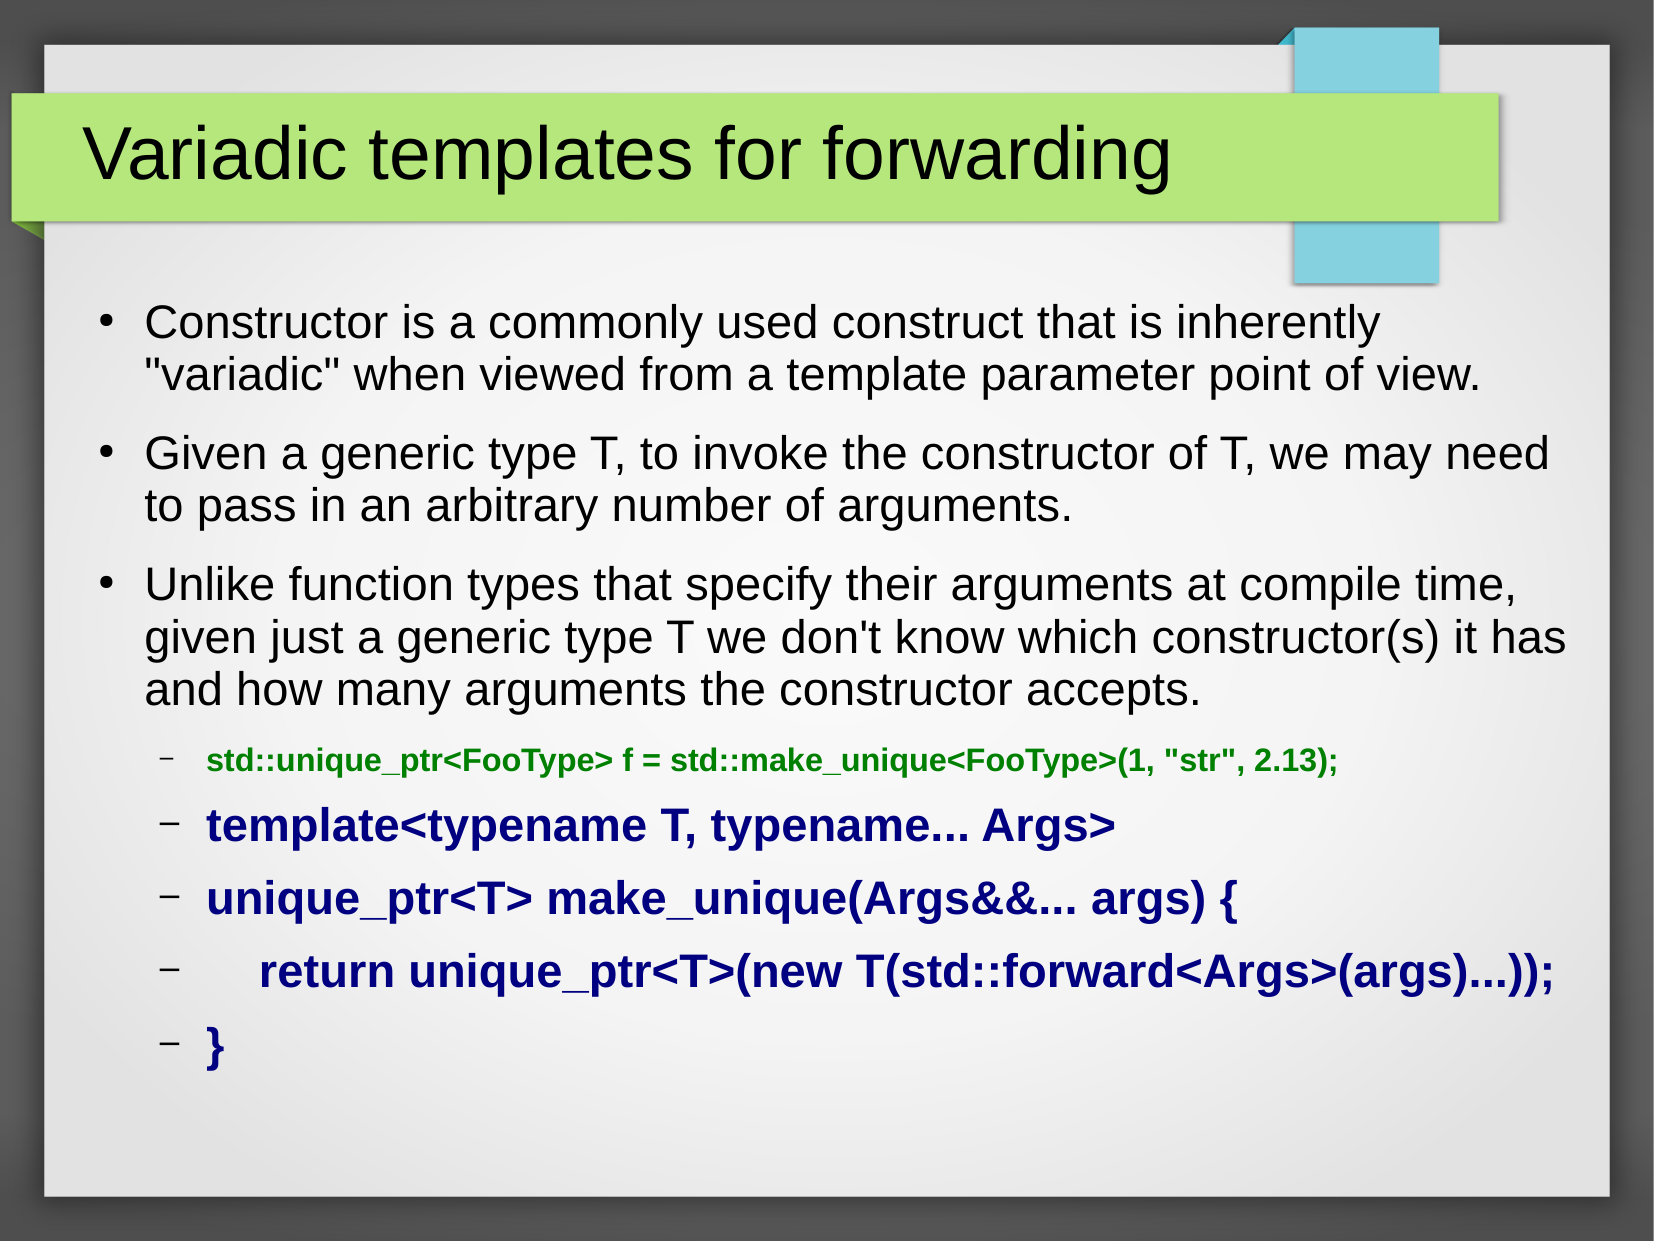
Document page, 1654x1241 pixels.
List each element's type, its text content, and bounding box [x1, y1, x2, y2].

list Constructor is a commonly used construct that is inherently "variadic" when viewed from a template parameter point of view. Given a generic type T, to invoke the constructor of T, we may need to pass in an arbitrary number of arguments. Unlike function types that specify their arguments at compile time, given just a generic type T we don't know which constructor(s) it has and how many arguments the constructor accepts. std::unique_ptr<FooType> f = std::make_unique<FooType>(1, "str", 2.13); template<typename T, typename... Args> unique_ptr<T> make_unique(Args&&... args) { return unique_ptr<T>(new T(std::forward<Args>(args)...)); } [82, 295, 1571, 1130]
title Variadic templates for forwarding [82, 94, 1264, 213]
picture [0, 0, 1654, 1241]
